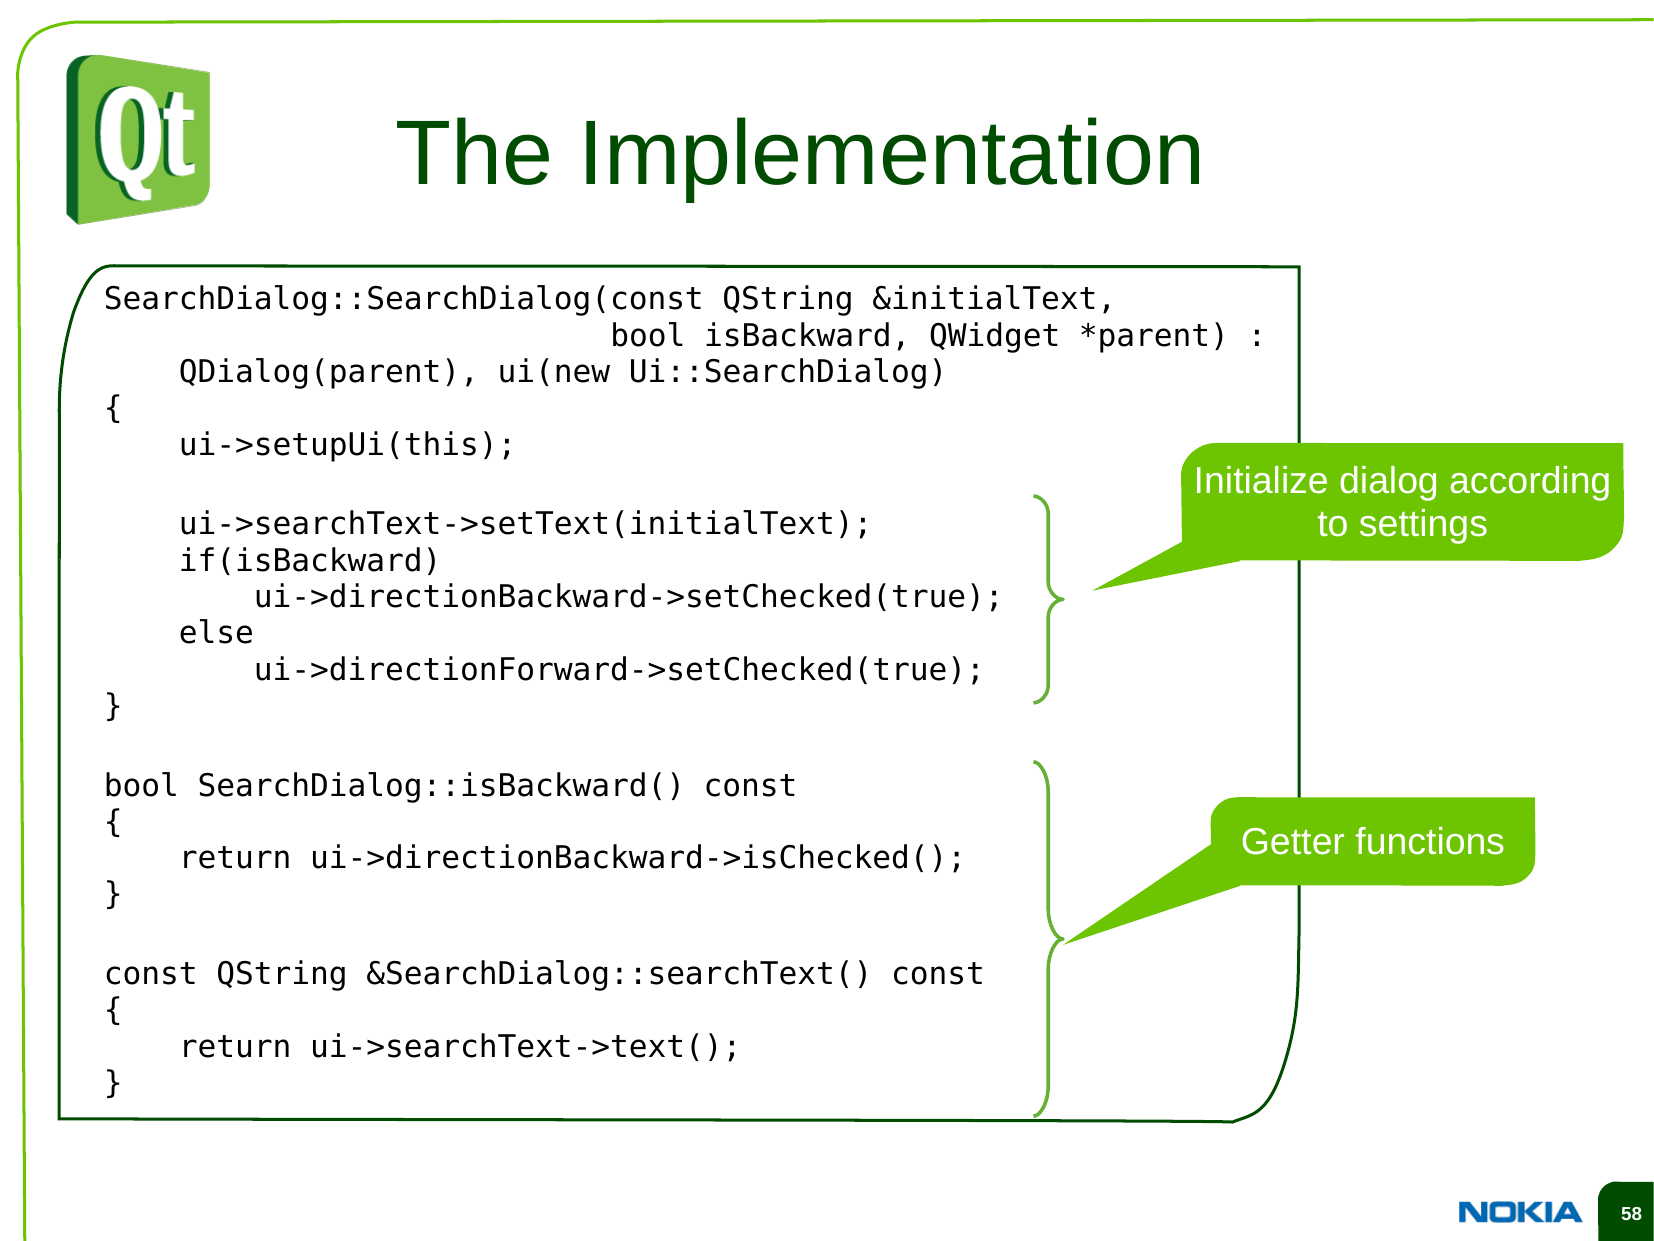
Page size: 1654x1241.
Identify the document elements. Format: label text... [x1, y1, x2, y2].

text_box Initialize dialog according to settings [1181, 442, 1625, 562]
text_box SearchDialog::SearchDialog(const QString &initialText, bool isBackward, QWidget *parent) : QDialog(parent), ui(new Ui::SearchDialog) { ui->setupUi(this); ui->searchText->setText(initialText); if(isBackward) ui->directionBackward->setChecked(true); else ui->directionForward->setChecked(true); } bool SearchDialog::isBackward() const { return ui->directionBackward->isChecked(); } const QString &SearchDialog::searchText() const { return ui->searchText->text(); } [89, 1079, 1282, 1152]
picture [66, 55, 210, 225]
text_box [1092, 542, 1241, 591]
text_box Getter functions [1210, 797, 1536, 886]
picture [1459, 1201, 1583, 1223]
text_box [1062, 844, 1240, 945]
text_box SearchDialog::SearchDialog(const QString &initialText, bool isBackward, QWidget *parent) : QDialog(parent), ui(new Ui::SearchDialog) { ui->setupUi(this); ui->searchText->setText(initialText); if(isBackward) ui->directionBackward->setChecked(true); else ui->directionForward->setChecked(true); } bool SearchDialog::isBackward() const { return ui->directionBackward->isChecked(); } const QString &SearchDialog::searchText() const { return ui->searchText->text(); } [89, 273, 1282, 1120]
title The Implementation [263, 49, 1339, 257]
